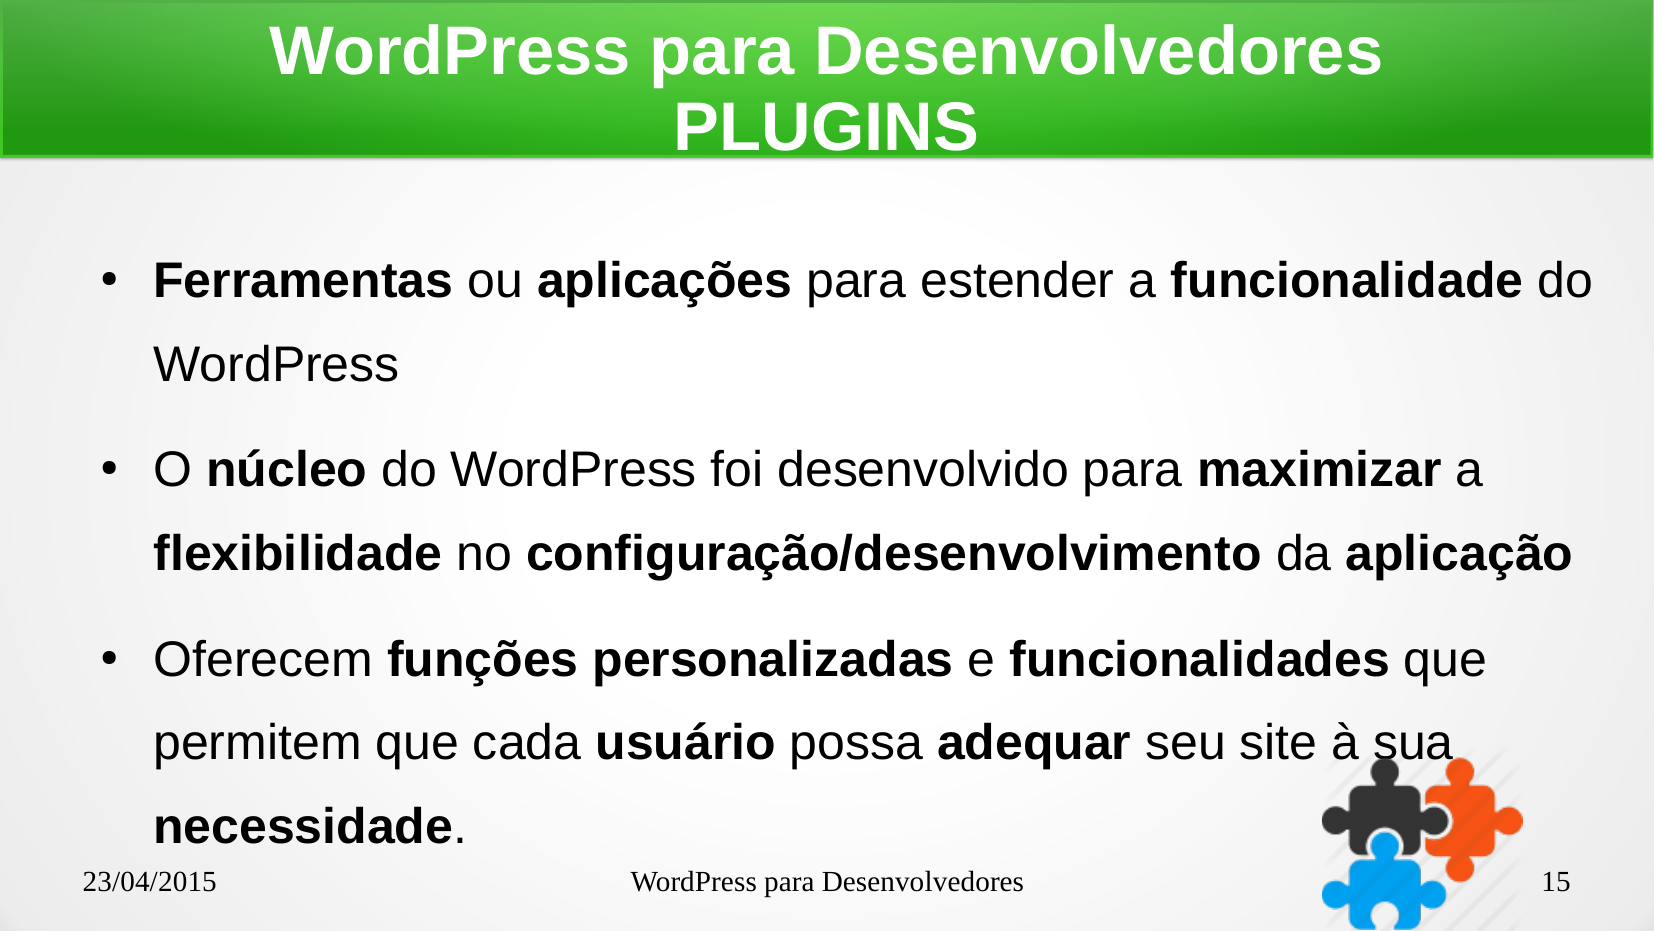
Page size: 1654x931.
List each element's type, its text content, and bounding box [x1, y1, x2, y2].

list Ferramentas ou aplicações para estender a funcionalidade do WordPress O núcleo do WordPress foi desenvolvido para maximizar a flexibilidade no configuração/desenvolvimento da aplicação Oferecem funções personalizadas e funcionalidades que permitem que cada usuário possa adequar seu site à sua necessidade. [82, 224, 1630, 922]
title WordPress para Desenvolvedores PLUGINS [82, 11, 1571, 166]
picture [1322, 744, 1523, 931]
